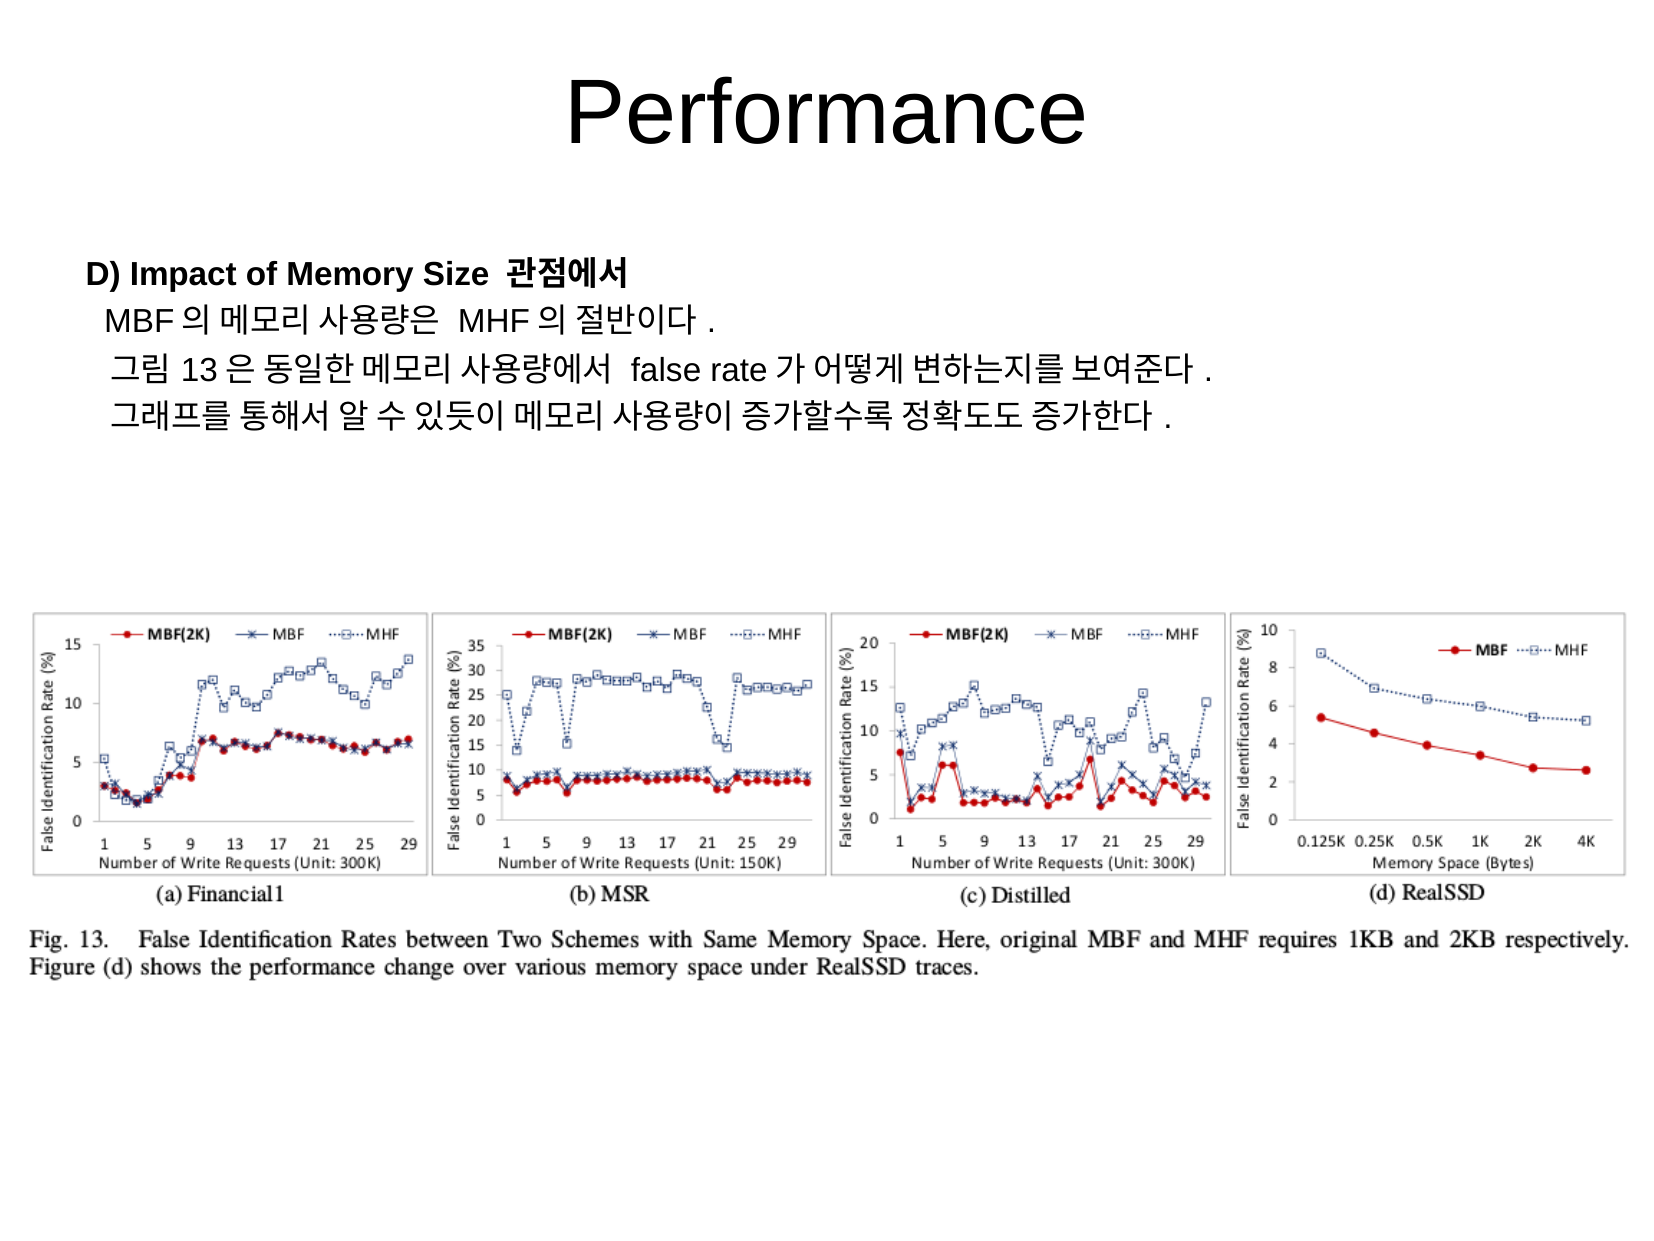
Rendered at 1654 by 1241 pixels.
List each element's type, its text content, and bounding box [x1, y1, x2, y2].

title Performance [82, 8, 1571, 216]
text_box D) Impact of Memory Size 관점에서 MBF의 메모리 사용량은 MHF의 절반이다. 그림13은 동일한 메모리 사용량에서 false rate가 어떻게 변하는지를 보여준다. 그래프를 통해서 알 수 있듯이 메모리 사용량이 증가할수록 정확도도 증가한다. [70, 239, 1564, 452]
picture [0, 588, 1648, 1005]
